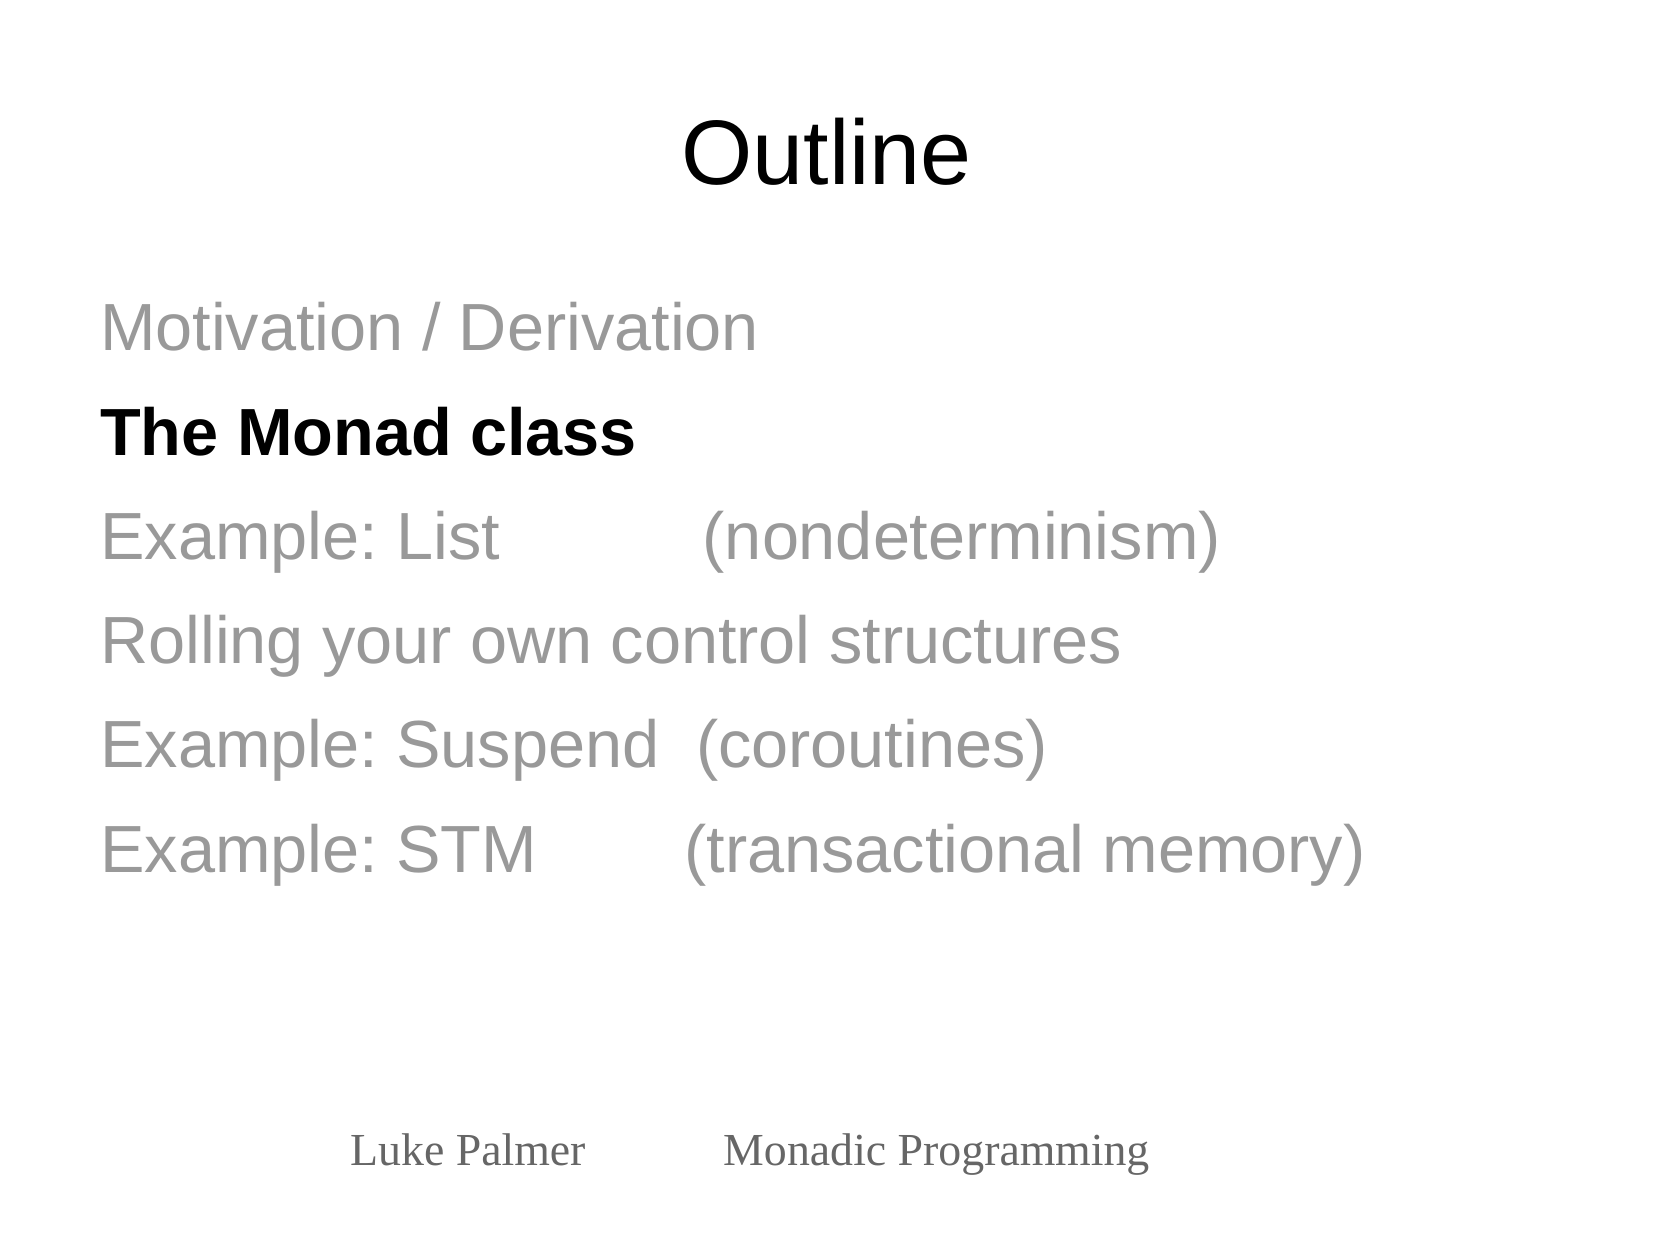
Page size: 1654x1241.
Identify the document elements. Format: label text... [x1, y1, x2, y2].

list Motivation / Derivation The Monad class Example: List (nondeterminism) Rolling your own control structures Example: Suspend (coroutines) Example: STM (transactional memory) [82, 290, 1571, 1109]
title Outline [82, 49, 1571, 257]
